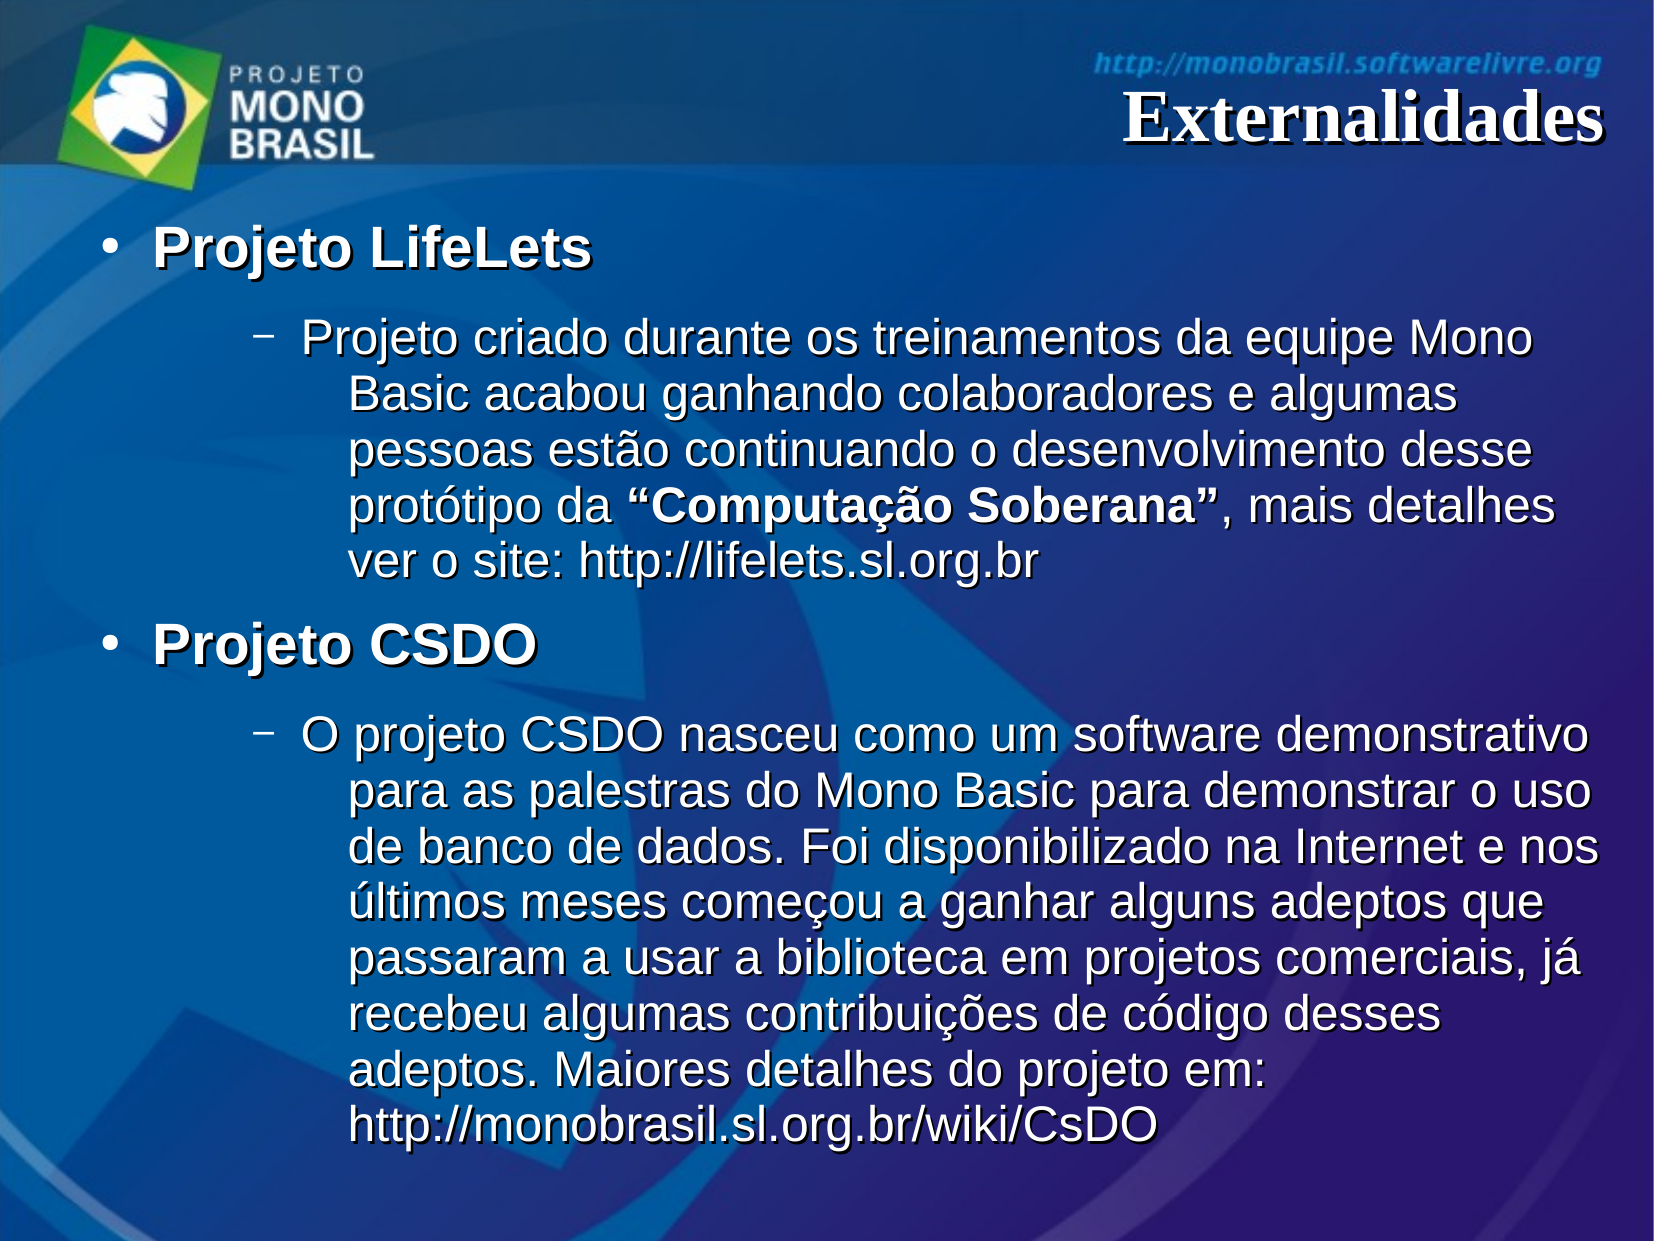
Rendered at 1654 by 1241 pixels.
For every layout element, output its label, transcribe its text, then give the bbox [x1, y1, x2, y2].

title Externalidades [222, 43, 1606, 191]
picture [0, 0, 1654, 1241]
list Projeto LifeLets Projeto criado durante os treinamentos da equipe Mono Basic acabou ganhando colaboradores e algumas pessoas estão continuando o desenvolvimento desse protótipo da “Computação Soberana”, mais detalhes ver o site: http://lifelets.sl.org.br Projeto CSDO O projeto CSDO nasceu como um software demonstrativo para as palestras do Mono Basic para demonstrar o uso de banco de dados. Foi disponibilizado na Internet e nos últimos meses começou a ganhar alguns adeptos que passaram a usar a biblioteca em projetos comerciais, já recebeu algumas contribuições de código desses adeptos. Maiores detalhes do projeto em: http://monobrasil.sl.org.br/wiki/CsDO [64, 214, 1627, 1073]
